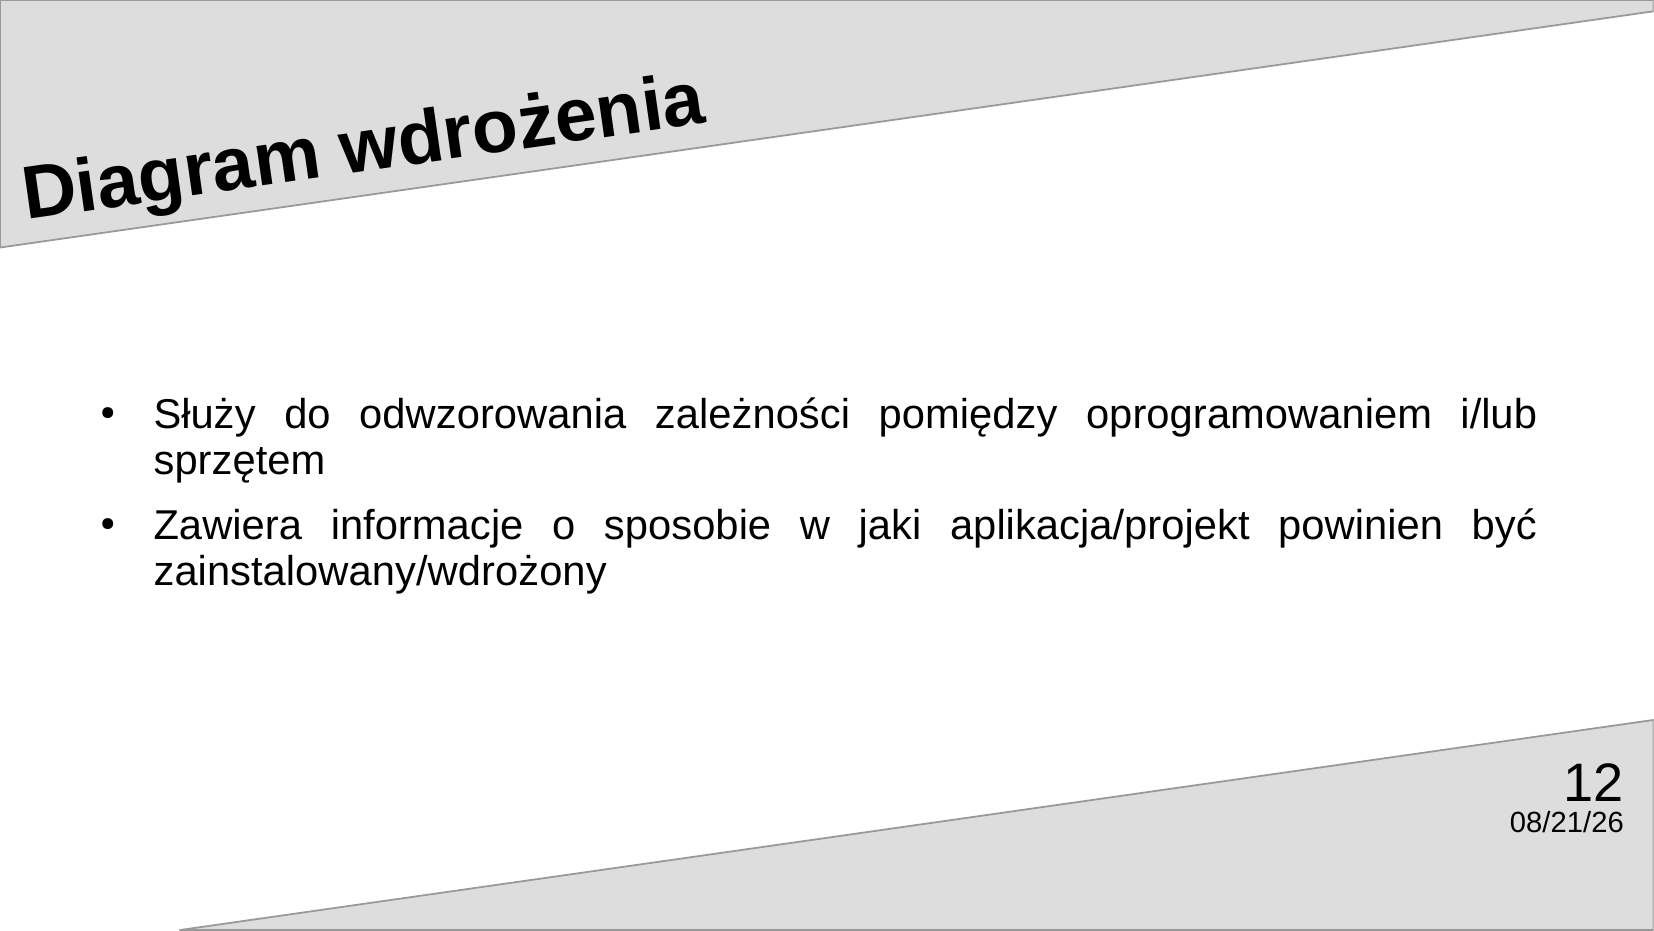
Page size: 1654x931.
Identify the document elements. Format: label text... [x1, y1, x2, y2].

list Służy do odwzorowania zależności pomiędzy oprogramowaniem i/lub sprzętem Zawiera informacje o sposobie w jaki aplikacja/projekt powinien być zainstalowany/wdrożony [82, 390, 1538, 931]
title Diagram wdrożenia [11, 0, 1496, 272]
